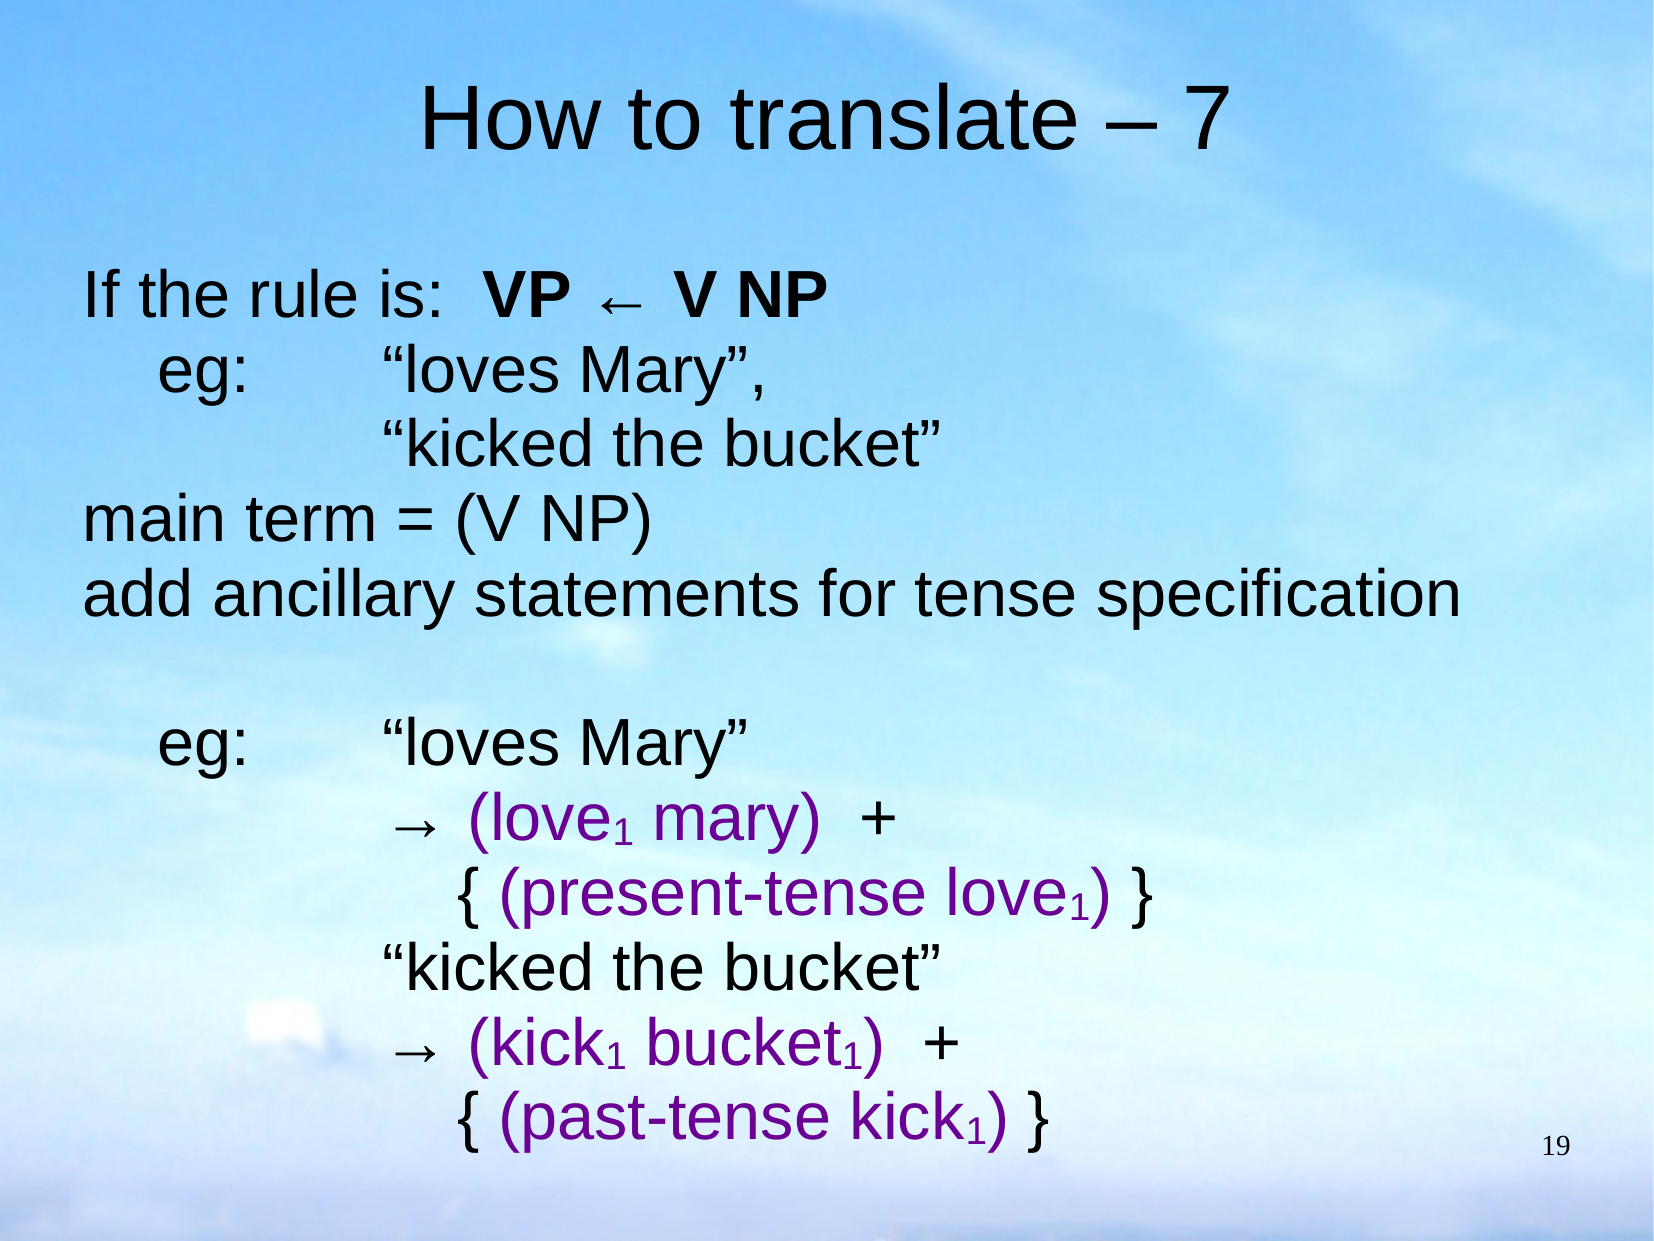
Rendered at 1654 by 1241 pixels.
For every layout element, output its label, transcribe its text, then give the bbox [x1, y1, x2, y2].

title How to translate – 7 [82, 21, 1571, 212]
text_box If the rule is: VP ← V NP eg: “loves Mary”, “kicked the bucket” main term = (V NP) add ancillary statements for tense specification eg: “loves Mary” → (love1 mary) + { (present-tense love1) } “kicked the bucket” → (kick1 bucket1) + { (past-tense kick1) } [82, 212, 1605, 1198]
picture [0, 0, 1654, 1241]
